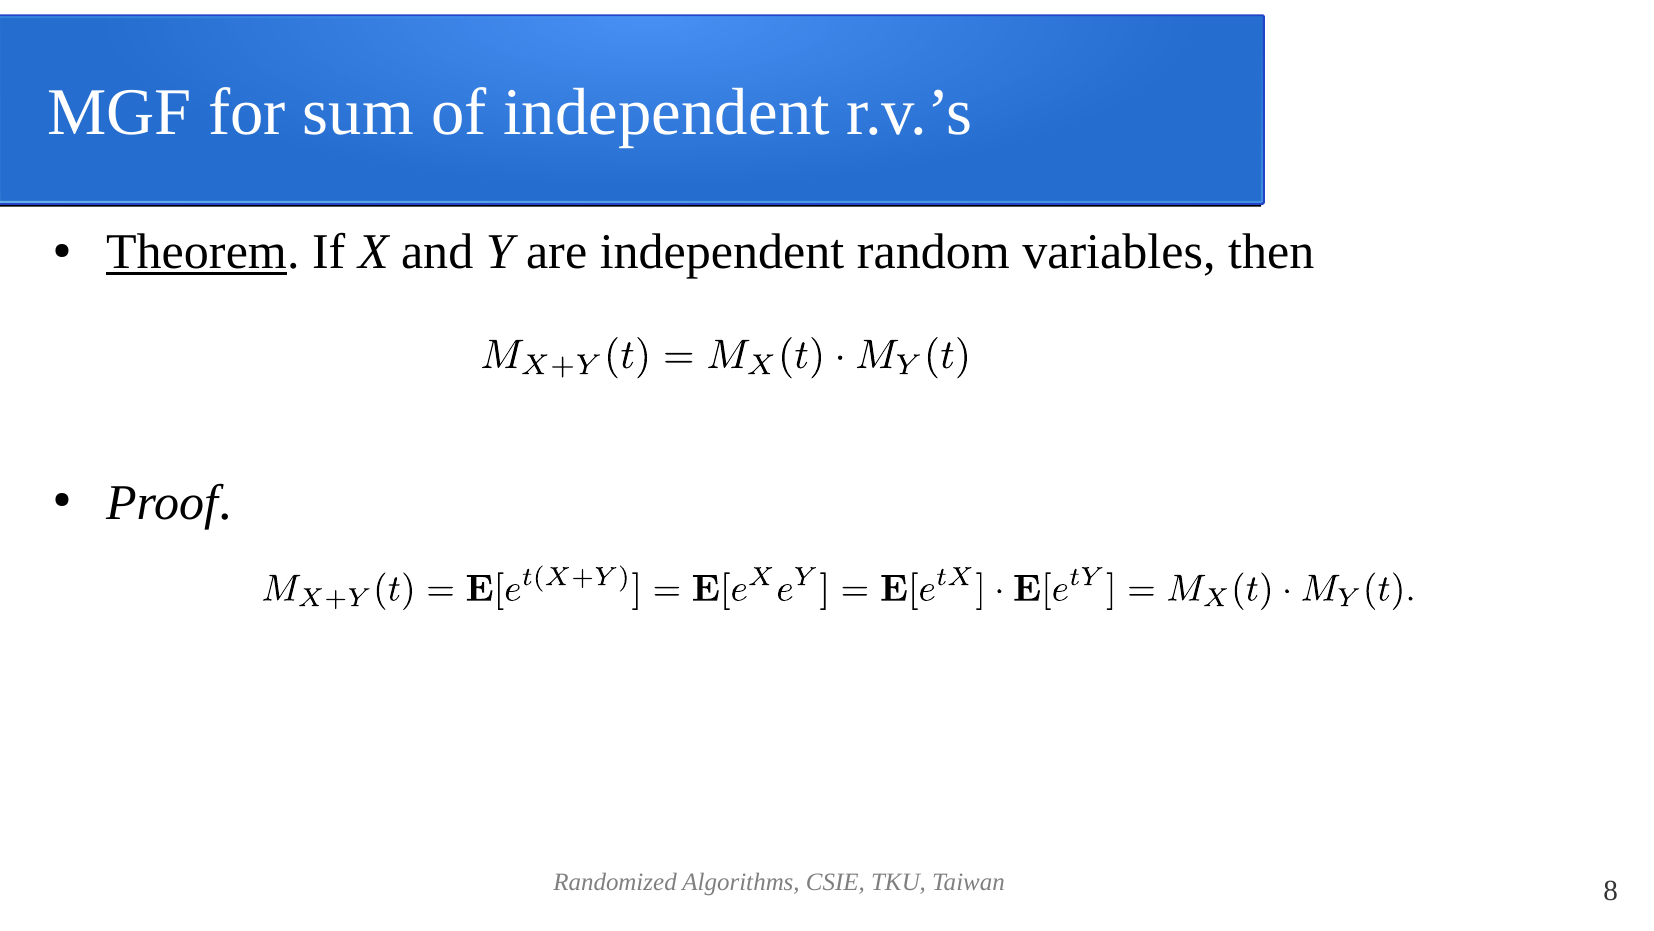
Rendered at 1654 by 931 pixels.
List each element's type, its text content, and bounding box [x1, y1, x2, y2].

picture [260, 564, 1414, 612]
title MGF for sum of independent r.v.’s [47, 35, 1199, 189]
picture [480, 337, 967, 379]
list Theorem. If X and Y are independent random variables, then Proof. [35, 224, 1524, 764]
